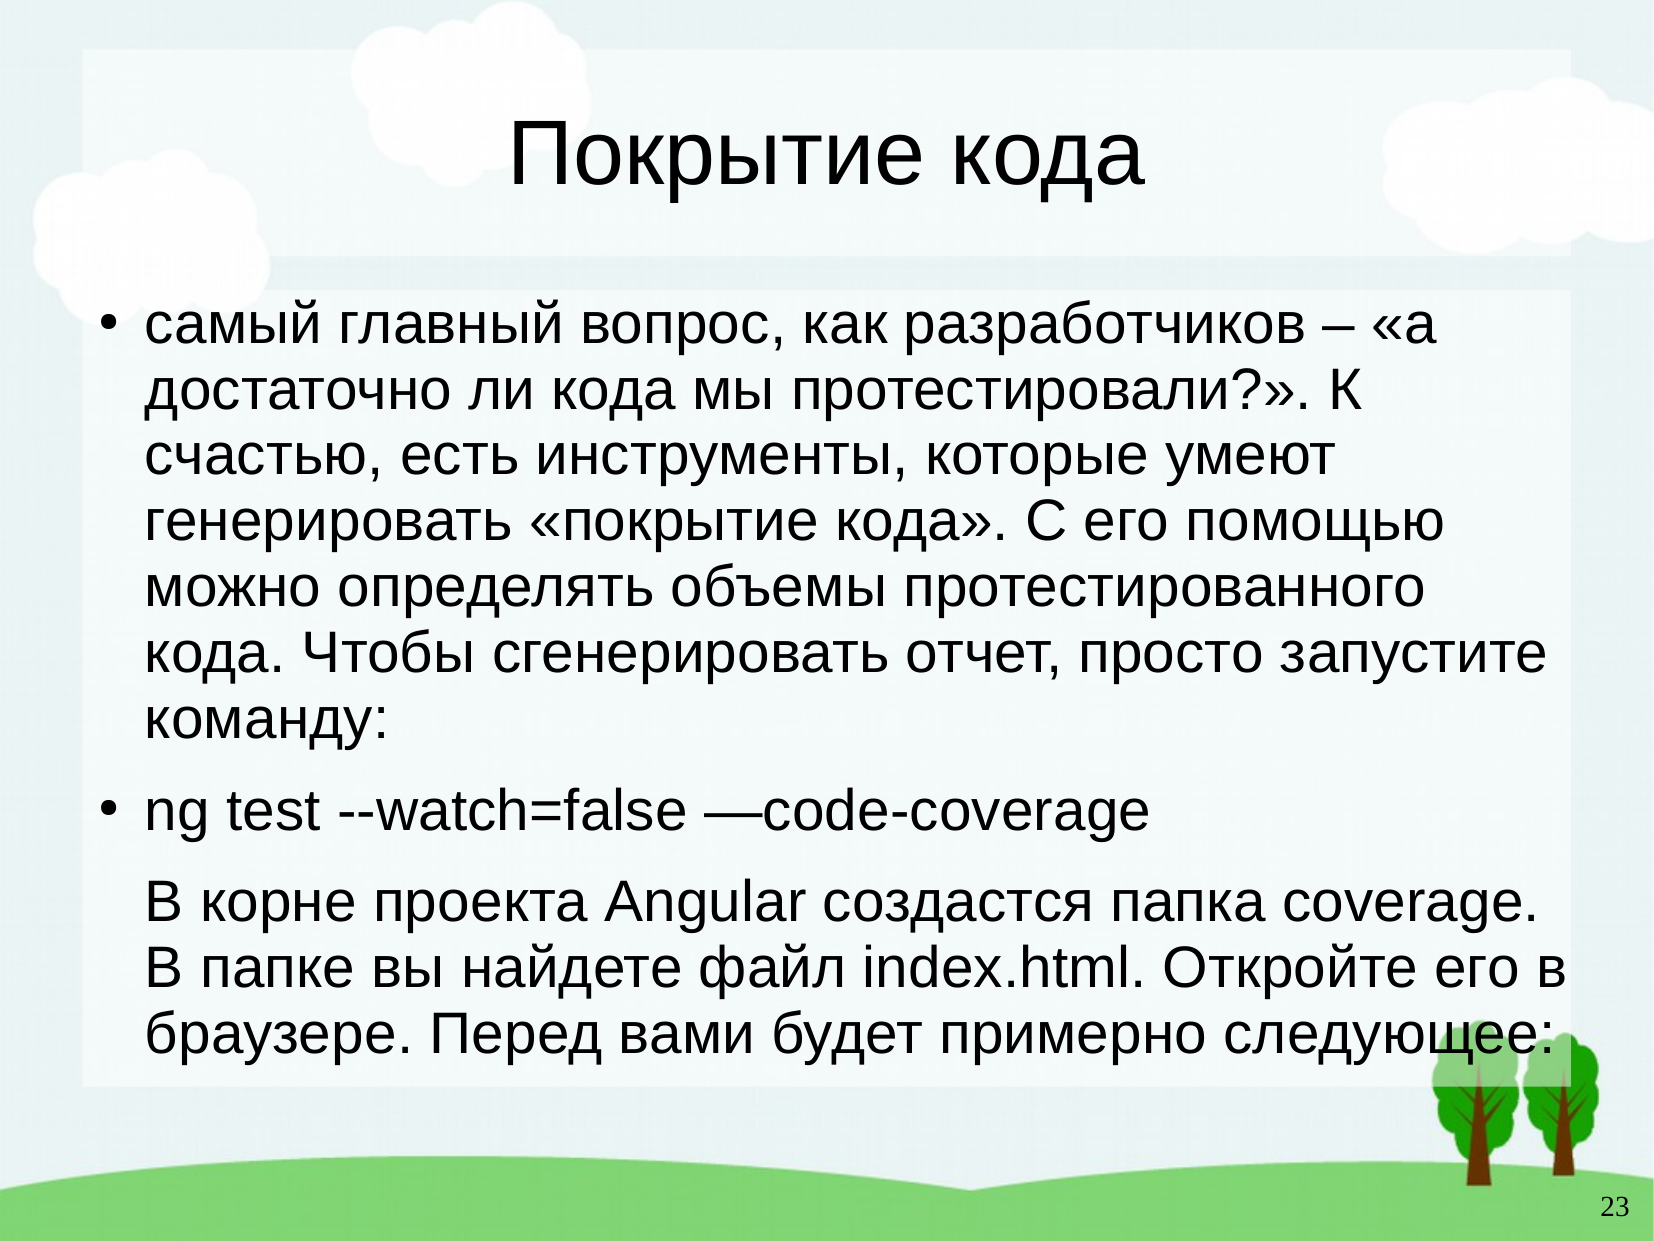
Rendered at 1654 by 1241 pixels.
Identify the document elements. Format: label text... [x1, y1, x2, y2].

list самый главный вопрос, как разработчиков – «а достаточно ли кода мы протестировали?». К счастью, есть инструменты, которые умеют генерировать «покрытие кода». С его помощью можно определять объемы протестированного кода. Чтобы сгенерировать отчет, просто запустите команду: ng test --watch=false —code-coverage В корне проекта Angular создастся папка coverage. В папке вы найдете файл index.html. Откройте его в браузере. Перед вами будет примерно следующее: [82, 290, 1571, 1087]
picture [0, 0, 1654, 1241]
title Покрытие кода [82, 49, 1571, 257]
